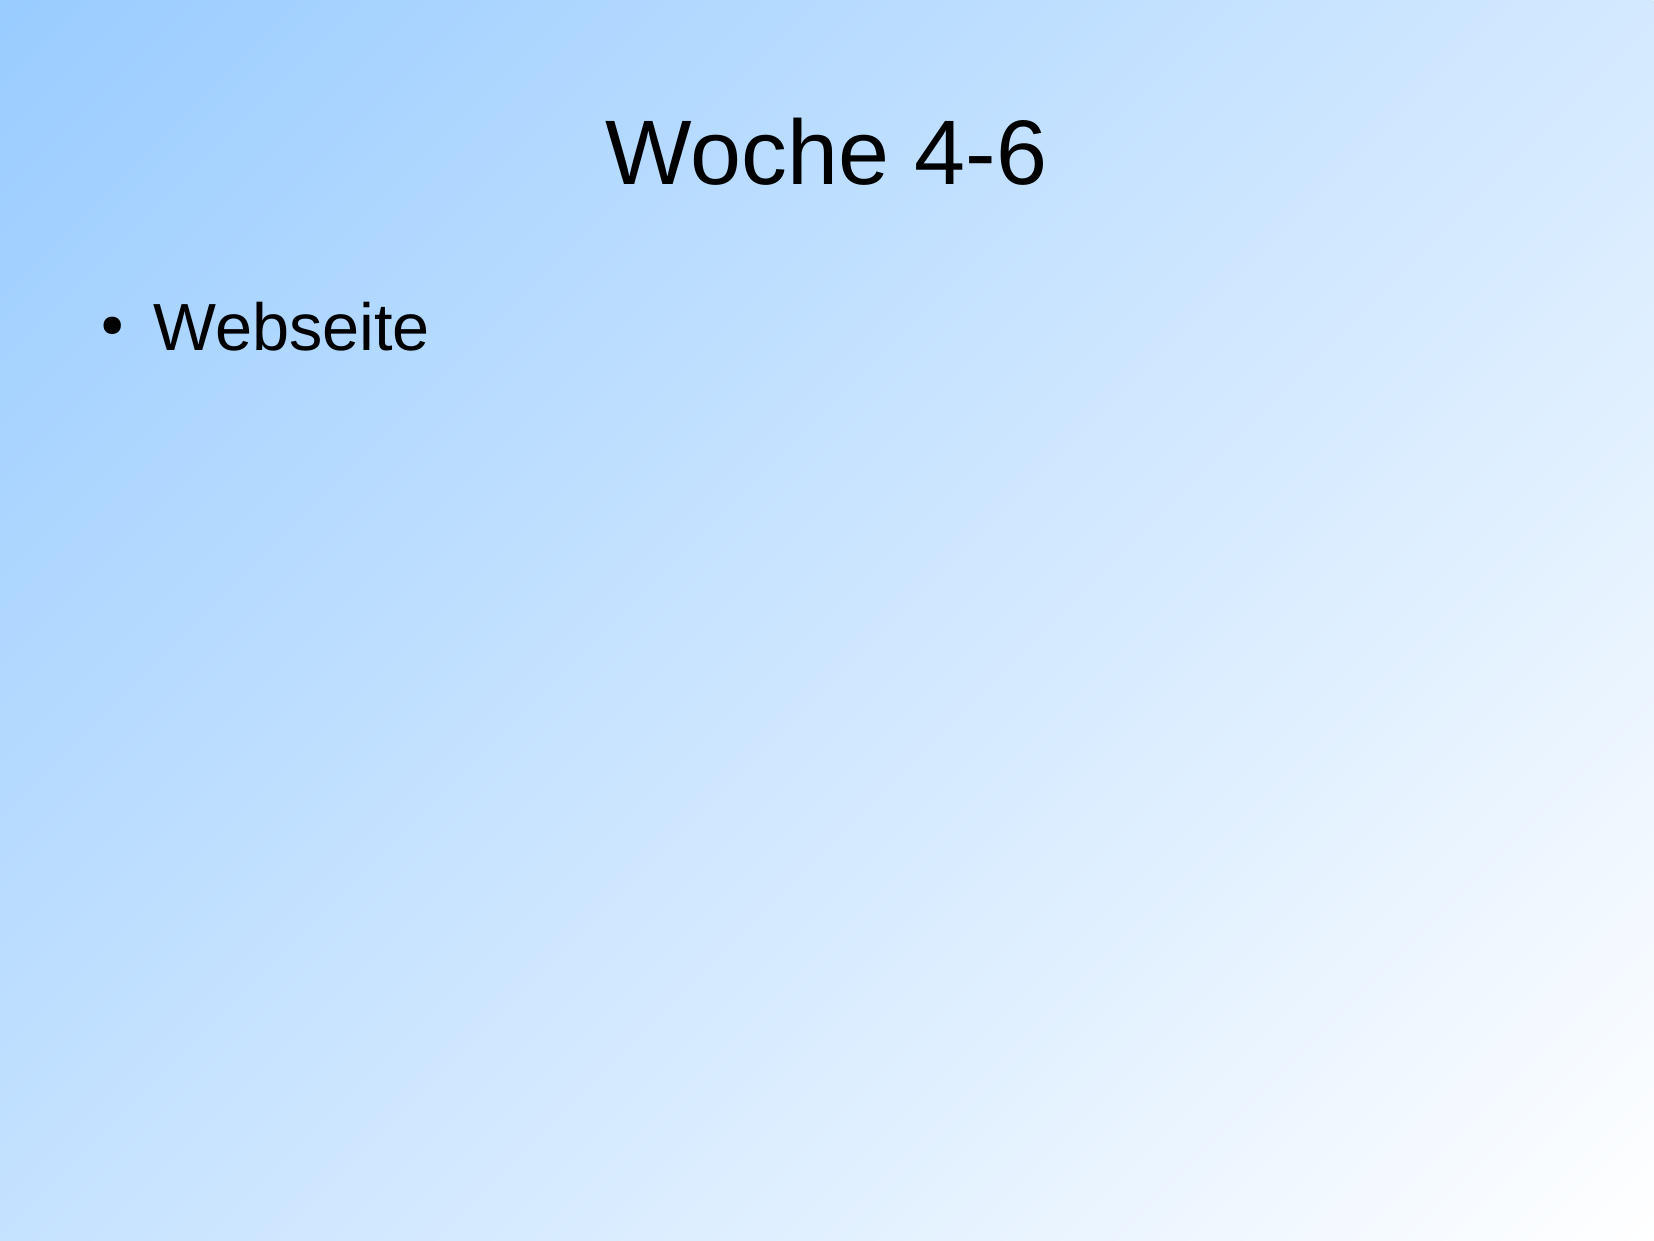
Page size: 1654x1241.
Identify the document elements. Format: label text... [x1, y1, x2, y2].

list Webseite [82, 290, 1571, 1109]
title Woche 4-6 [82, 49, 1571, 257]
